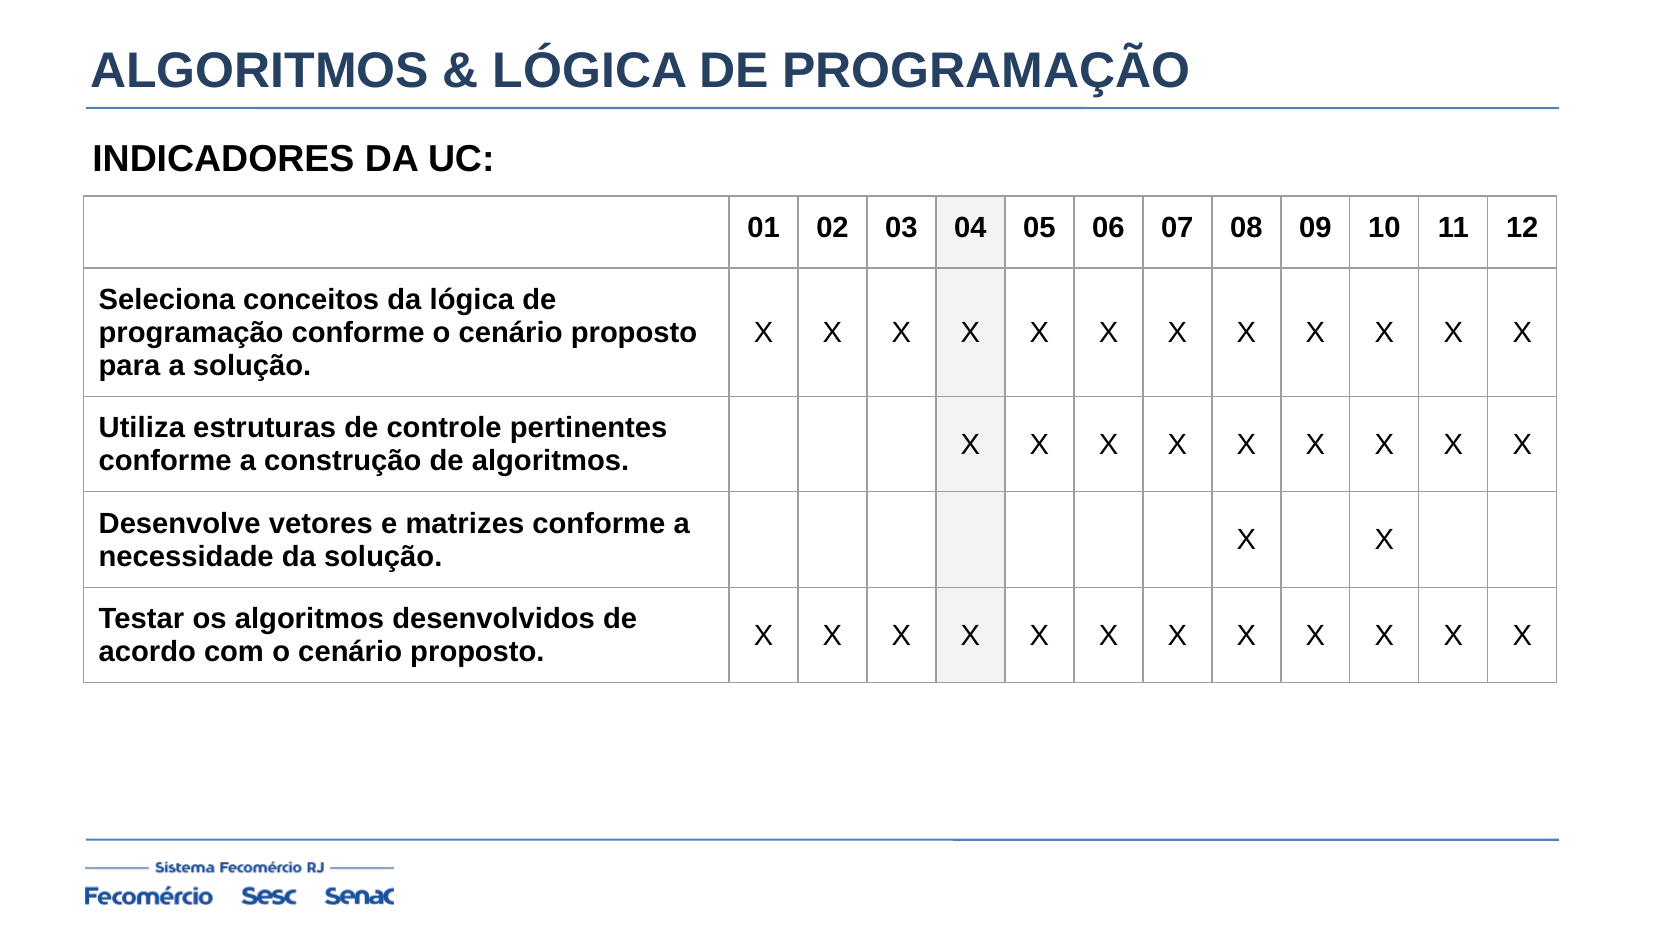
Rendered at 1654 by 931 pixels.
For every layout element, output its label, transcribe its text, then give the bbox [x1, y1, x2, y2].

table_header 10 [1350, 197, 1418, 267]
table_header 07 [1144, 197, 1211, 267]
table_cell [1488, 492, 1556, 587]
table_header 09 [1282, 197, 1349, 267]
table_header 08 [1213, 197, 1280, 267]
table_header 12 [1488, 197, 1556, 267]
table_cell X [1144, 269, 1211, 396]
table_cell X [1075, 269, 1142, 396]
table_header 02 [799, 197, 866, 267]
table_header 06 [1075, 197, 1142, 267]
table_cell X [1075, 397, 1142, 491]
table_cell [868, 492, 935, 587]
picture [62, 845, 416, 921]
table_cell X [1282, 588, 1349, 682]
table_cell X [1213, 492, 1280, 587]
table_header 05 [1006, 197, 1073, 267]
table_cell [1006, 492, 1073, 587]
table_cell Desenvolve vetores e matrizes conforme a necessidade da solução. [84, 492, 728, 587]
table_cell X [868, 269, 935, 396]
table_cell [799, 492, 866, 587]
table_cell [799, 397, 866, 491]
table_cell X [1350, 588, 1418, 682]
table_header 01 [730, 197, 797, 267]
table_cell X [1419, 269, 1487, 396]
table_cell X [868, 588, 935, 682]
text_box ALGORITMOS & LÓGICA DE PROGRAMAÇÃO [90, 32, 1564, 104]
table_header 03 [868, 197, 935, 267]
table_cell X [799, 588, 866, 682]
table_cell [1075, 492, 1142, 587]
table_cell Seleciona conceitos da lógica de programação conforme o cenário proposto para a solução. [84, 269, 728, 396]
table_cell X [1075, 588, 1142, 682]
table_cell X [1419, 588, 1487, 682]
table_cell X [937, 588, 1004, 682]
table_cell X [937, 397, 1004, 491]
table_cell X [799, 269, 866, 396]
table_cell X [937, 269, 1004, 396]
table_cell [1144, 492, 1211, 587]
text_box INDICADORES DA UC: [77, 112, 1564, 836]
table_cell X [1488, 588, 1556, 682]
table_cell X [1006, 269, 1073, 396]
table_cell X [1282, 397, 1349, 491]
table_cell X [1006, 588, 1073, 682]
table_cell X [1350, 269, 1418, 396]
table_cell X [1282, 269, 1349, 396]
table_cell X [730, 269, 797, 396]
table_cell X [1213, 397, 1280, 491]
table_header 04 [937, 197, 1004, 267]
table_cell X [1488, 269, 1556, 396]
table_cell [1282, 492, 1349, 587]
table_cell [730, 397, 797, 491]
table_cell [868, 397, 935, 491]
table_cell X [1488, 397, 1556, 491]
table_cell X [1144, 588, 1211, 682]
table_header 11 [1419, 197, 1487, 267]
table_cell X [1213, 269, 1280, 396]
table_cell [937, 492, 1004, 587]
table_cell X [730, 588, 797, 682]
table_cell Testar os algoritmos desenvolvidos de acordo com o cenário proposto. [84, 588, 728, 682]
table_cell [1419, 492, 1487, 587]
table_cell X [1213, 588, 1280, 682]
table_header [84, 197, 728, 267]
table_cell X [1419, 397, 1487, 491]
table_cell X [1144, 397, 1211, 491]
table_cell X [1006, 397, 1073, 491]
table_cell Utiliza estruturas de controle pertinentes conforme a construção de algoritmos. [84, 397, 728, 491]
table_cell X [1350, 492, 1418, 587]
table_cell [730, 492, 797, 587]
table_cell X [1350, 397, 1418, 491]
